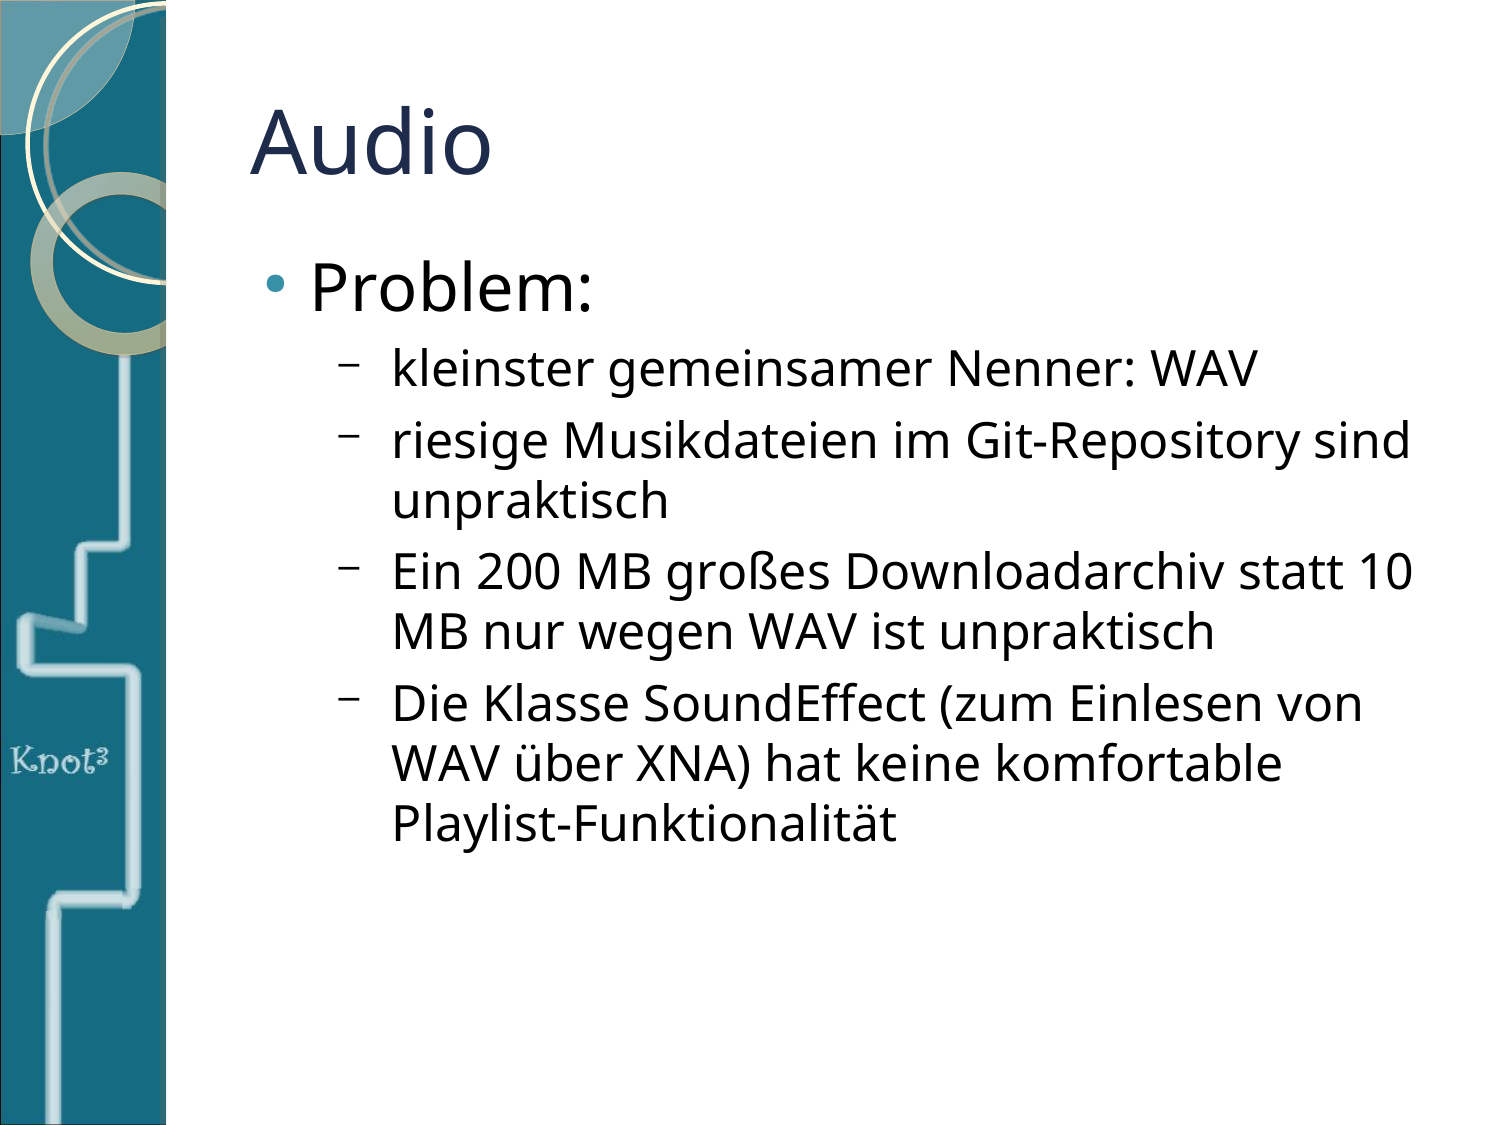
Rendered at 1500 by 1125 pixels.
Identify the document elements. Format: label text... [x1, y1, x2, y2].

picture [0, 11, 166, 1125]
picture [136, 0, 166, 4]
title Audio [235, 23, 1466, 237]
list Problem: kleinster gemeinsamer Nenner: WAV riesige Musikdateien im Git-Repository sind unpraktisch Ein 200 MB großes Downloadarchiv statt 10 MB nur wegen WAV ist unpraktisch Die Klasse SoundEffect (zum Einlesen von WAV über XNA) hat keine komfortable Playlist-Funktionalität [235, 237, 1466, 906]
